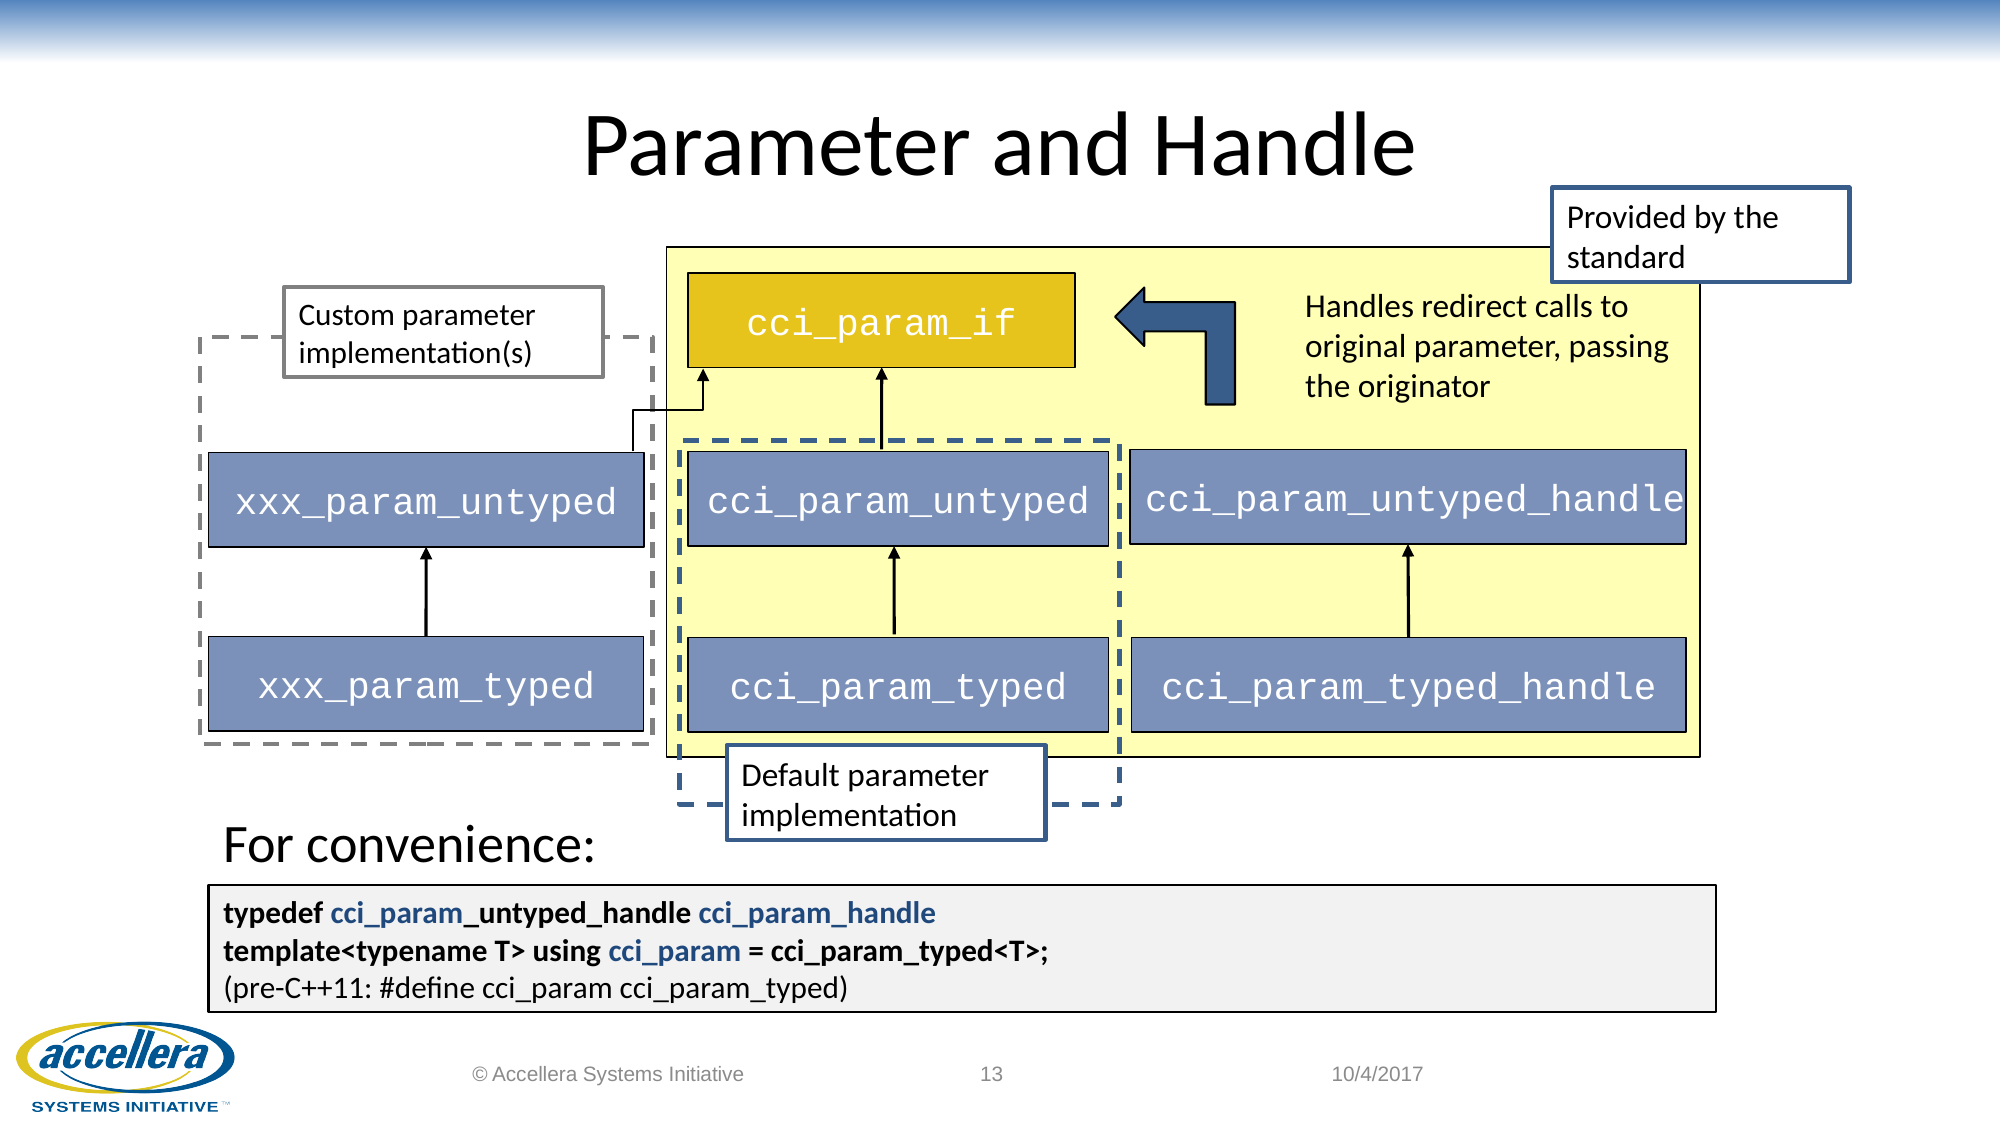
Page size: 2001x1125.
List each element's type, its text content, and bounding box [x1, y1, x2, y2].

text_box cci_param_typed [687, 637, 1109, 732]
text_box For convenience: [208, 788, 1559, 875]
text_box xxx_param_typed [208, 636, 644, 731]
title Parameter and Handle [99, 45, 1900, 233]
slide_number 10/4/2017 [1316, 1042, 1550, 1103]
text_box cci_param_untyped_handle [1130, 449, 1687, 545]
footer © Accellera Systems Initiative [366, 1042, 850, 1103]
text_box Handles redirect calls to original parameter, passing the originator [1290, 276, 1687, 412]
text_box Default parameter implementation [726, 745, 1046, 841]
text_box typedef cci_param_untyped_handle cci_param_handle template<typename T> using cci_param = cci_param_typed<T>; (pre-C++11: #define cci_param cci_param_typed) [208, 884, 1717, 1013]
text_box cci_param_typed_handle [1131, 637, 1687, 732]
picture [16, 1021, 235, 1112]
text_box Custom parameter implementation(s) [283, 287, 603, 377]
text_box [666, 247, 1701, 758]
text_box cci_param_untyped [687, 451, 1109, 547]
text_box cci_param_if [687, 272, 1076, 368]
text_box xxx_param_untyped [208, 452, 644, 548]
slide_number <number> [850, 1042, 1184, 1103]
text_box Provided by the standard [1552, 187, 1850, 283]
